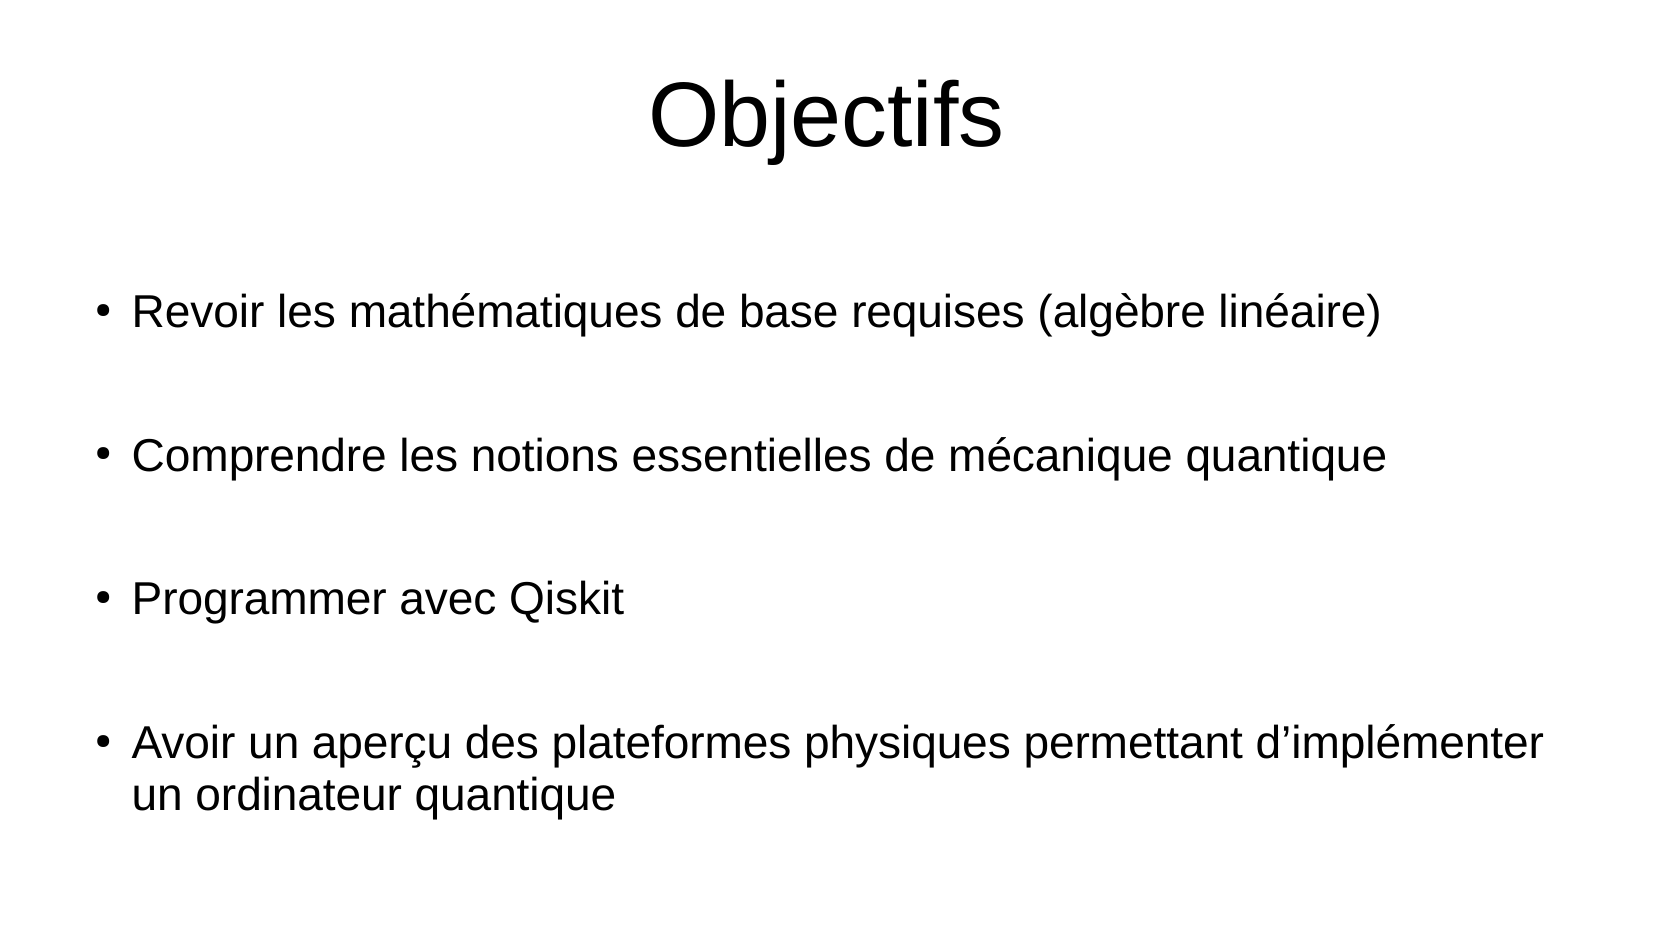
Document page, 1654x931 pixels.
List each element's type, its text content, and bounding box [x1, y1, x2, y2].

list Revoir les mathématiques de base requises (algèbre linéaire) Comprendre les notions essentielles de mécanique quantique Programmer avec Qiskit Avoir un aperçu des plateformes physiques permettant d’implémenter un ordinateur quantique [82, 285, 1571, 826]
title Objectifs [82, 37, 1571, 193]
